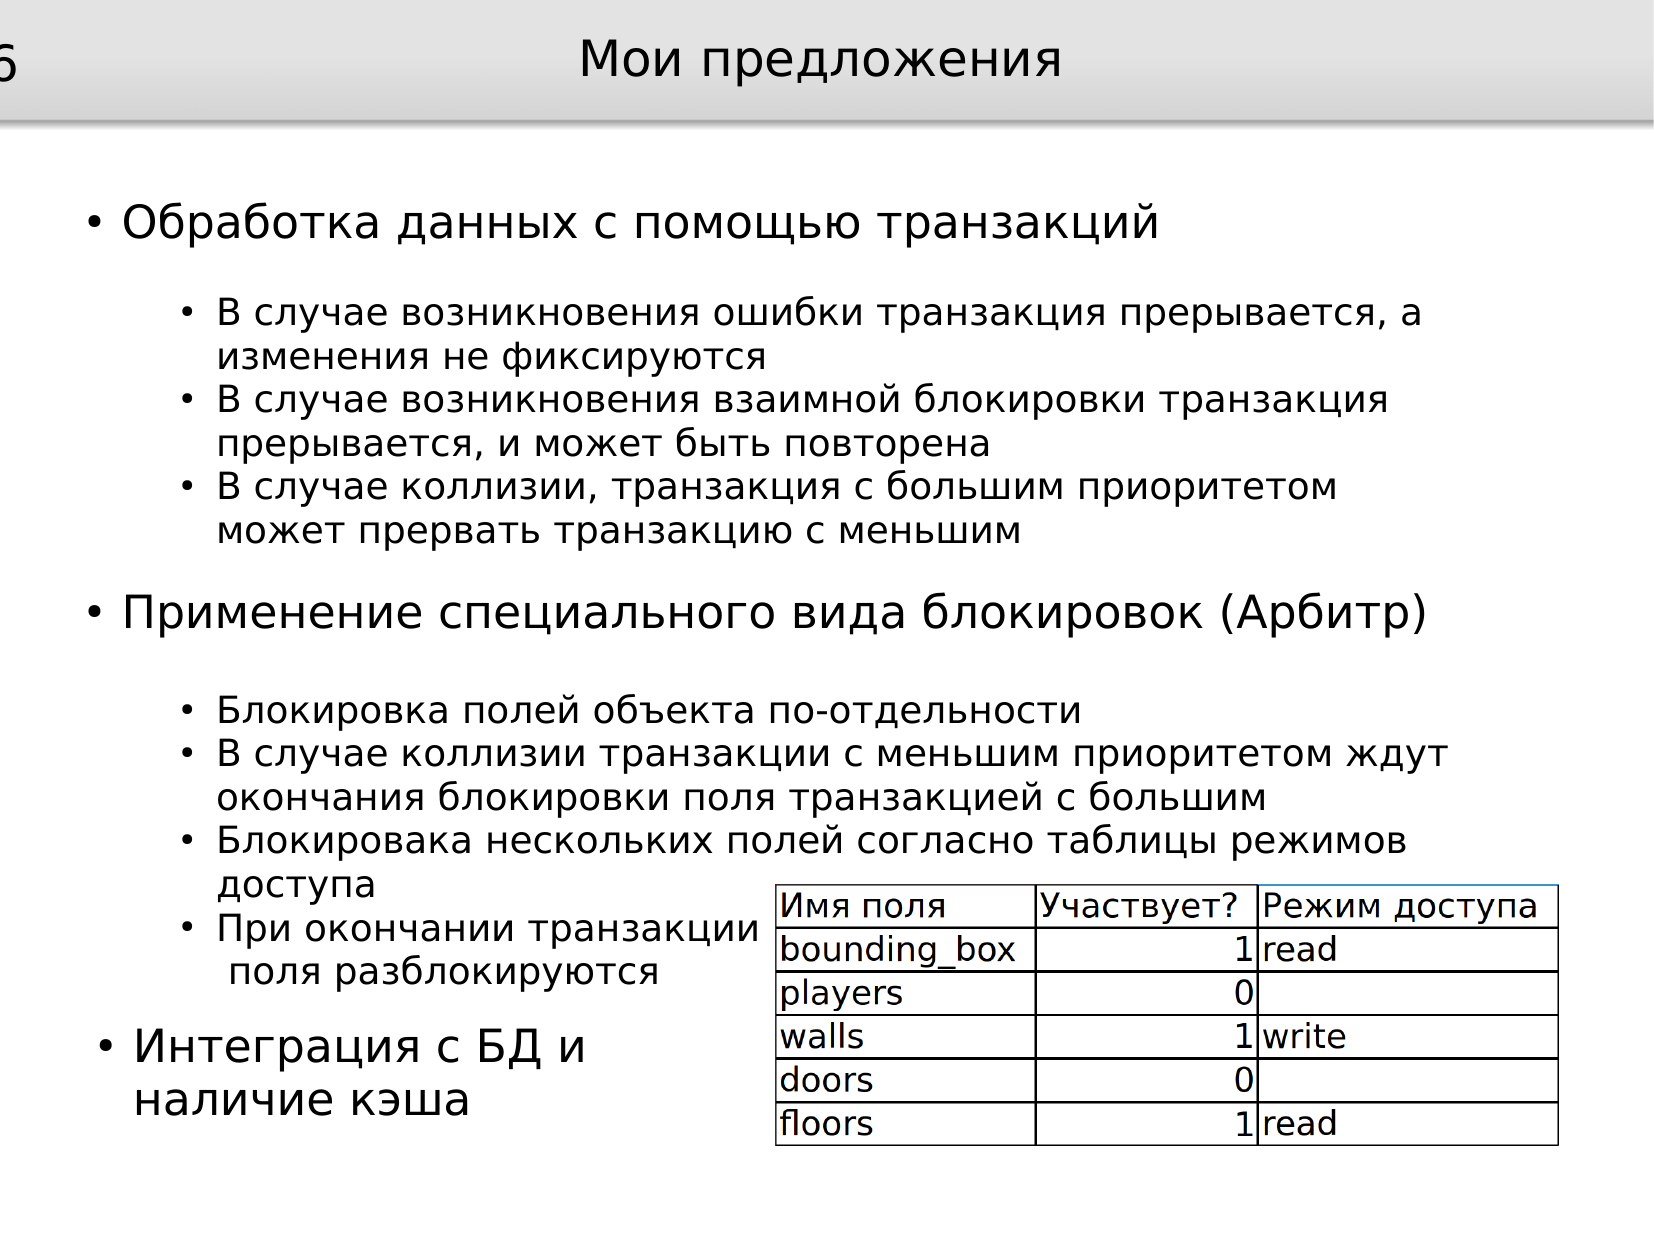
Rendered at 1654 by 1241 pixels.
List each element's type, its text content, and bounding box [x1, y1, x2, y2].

text_box Обработка данных с помощью транзакций [71, 188, 1371, 272]
text_box Блокировка полей объекта по-отдельности В случае коллизии транзакции с меньшим приоритетом ждут окончания блокировки поля транзакцией с большим Блокировака нескольких полей согласно таблицы режимов доступа При окончании транзакции поля разблокируются [165, 637, 1466, 1001]
text_box В случае возникновения ошибки транзакция прерывается, а изменения не фиксируются В случае возникновения взаимной блокировки транзакция прерывается, и может быть повторена В случае коллизии, транзакция с большим приоритетом может прервать транзакцию с меньшим [165, 283, 1466, 560]
picture [0, 61, 13, 78]
title Мои предложения [271, 23, 1371, 95]
text_box Интеграция с БД и наличие кэша [82, 1012, 721, 1134]
picture [0, 0, 1654, 1241]
text_box Применение специального вида блокировок (Арбитр) [71, 578, 1513, 701]
